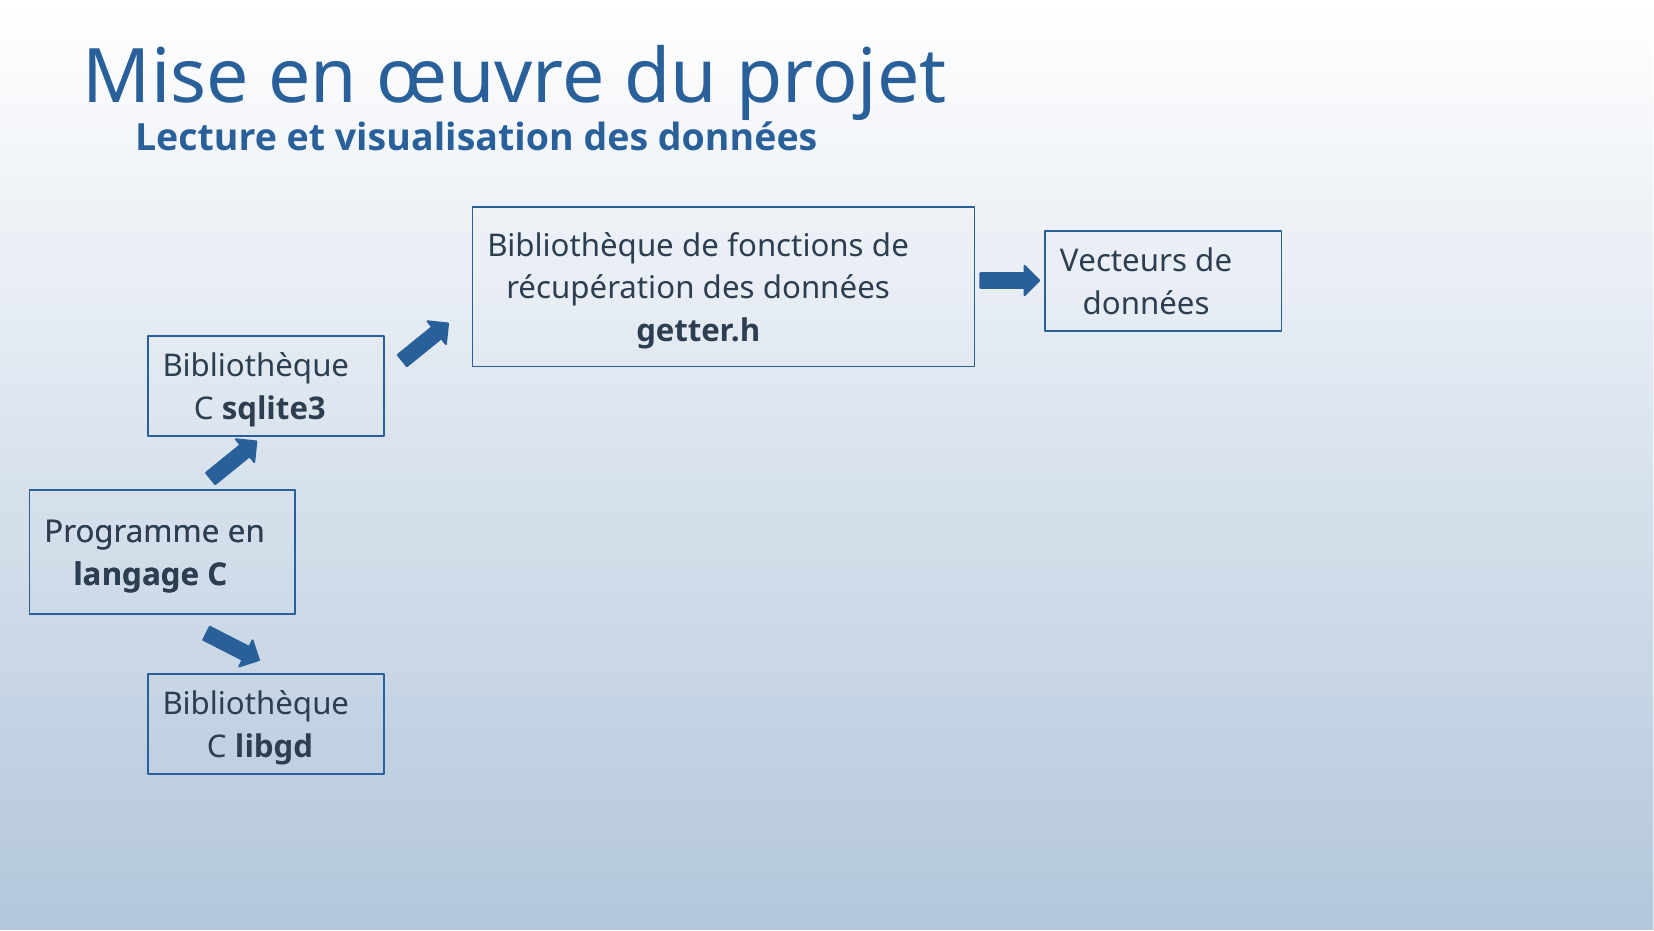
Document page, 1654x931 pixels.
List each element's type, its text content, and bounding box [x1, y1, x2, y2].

title Mise en œuvre du projet [82, 0, 1571, 151]
text_box Lecture et visualisation des données [44, 106, 910, 165]
text_box Programme en langage C [29, 490, 296, 615]
text_box Vecteurs de données [1045, 237, 1282, 325]
text_box [59, 224, 1595, 931]
text_box Bibliothèque de fonctions de récupération des données getter.h [472, 206, 975, 367]
text_box Bibliothèque C libgd [147, 680, 384, 768]
text_box Bibliothèque C sqlite3 [147, 342, 384, 430]
